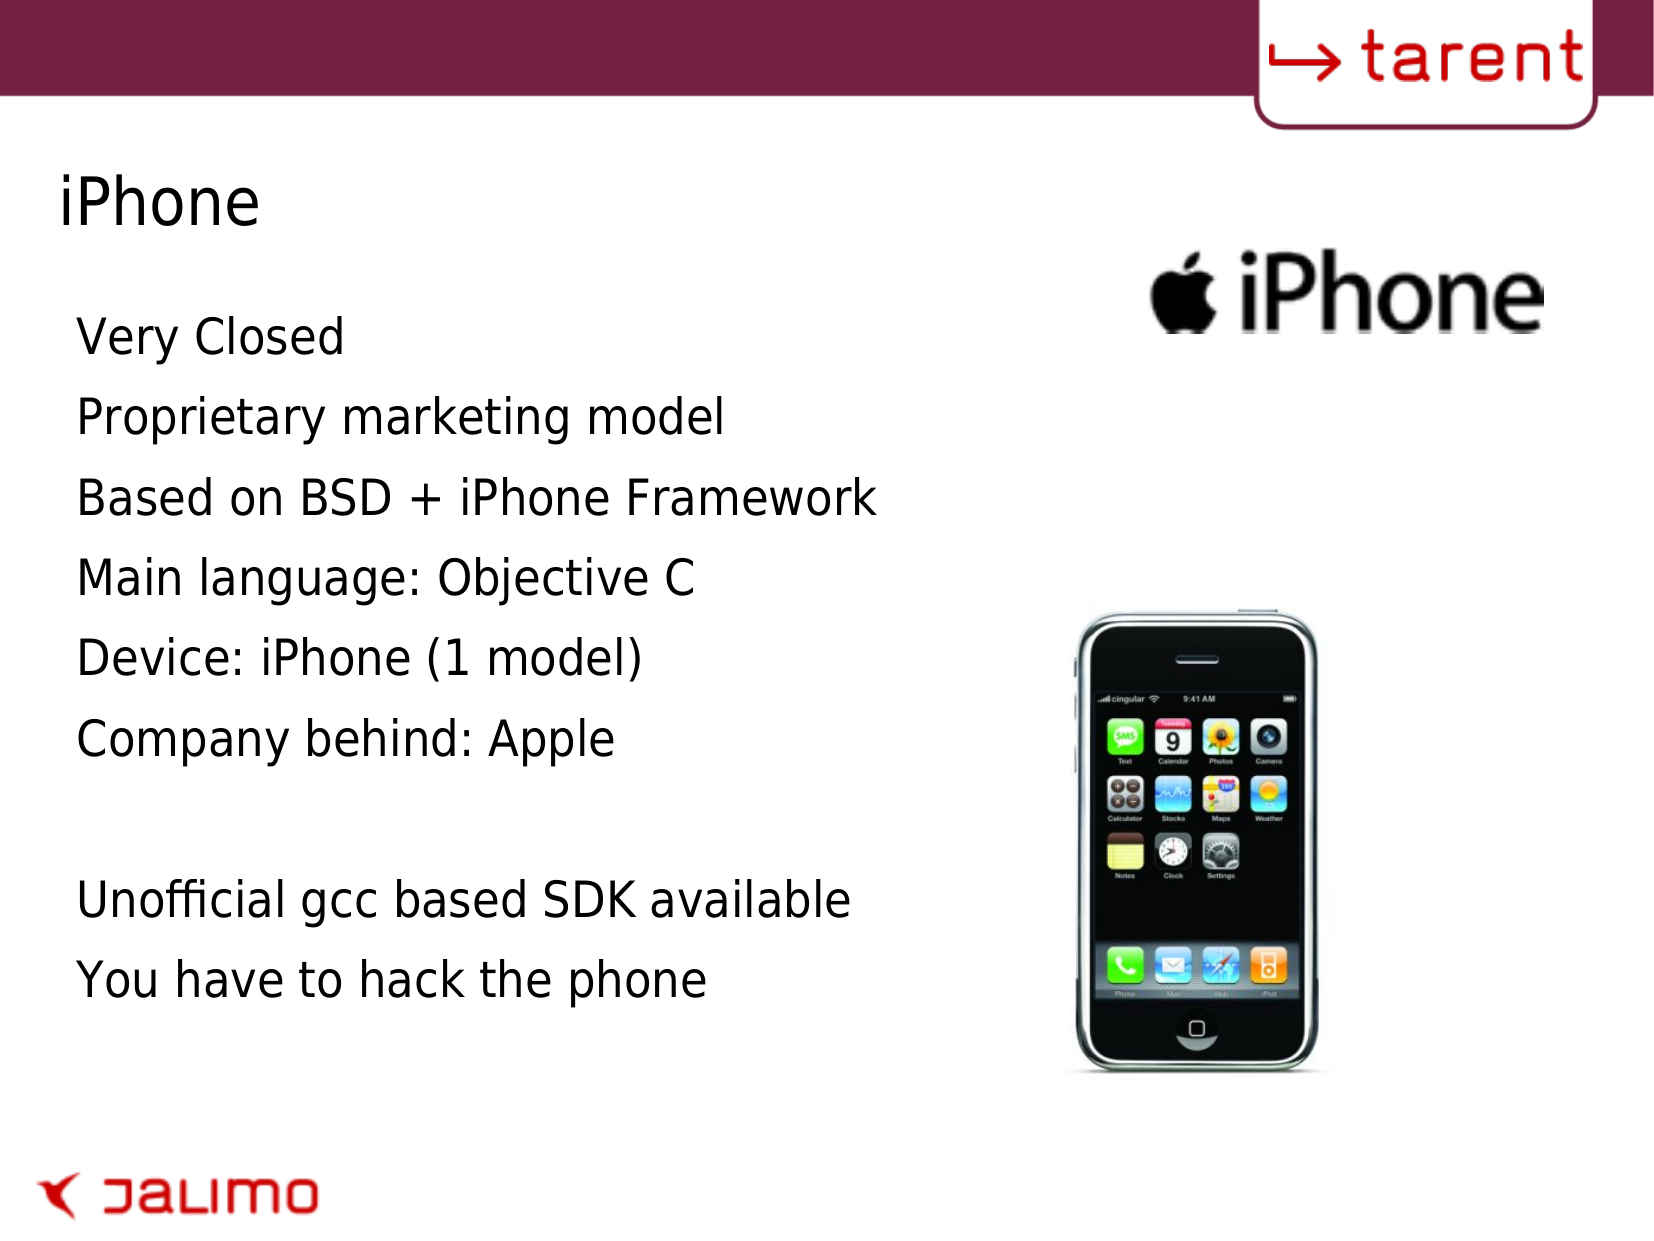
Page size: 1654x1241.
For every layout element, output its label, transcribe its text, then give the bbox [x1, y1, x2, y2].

picture [1138, 247, 1544, 334]
picture [0, 0, 1654, 146]
picture [32, 1171, 324, 1222]
title iPhone [59, 162, 1625, 241]
picture [1032, 580, 1352, 1107]
list Very Closed Proprietary marketing model Based on BSD + iPhone Framework Main language: Objective C Device: iPhone (1 model) Company behind: Apple Unofficial gcc based SDK available You have to hack the phone [59, 307, 1606, 1010]
